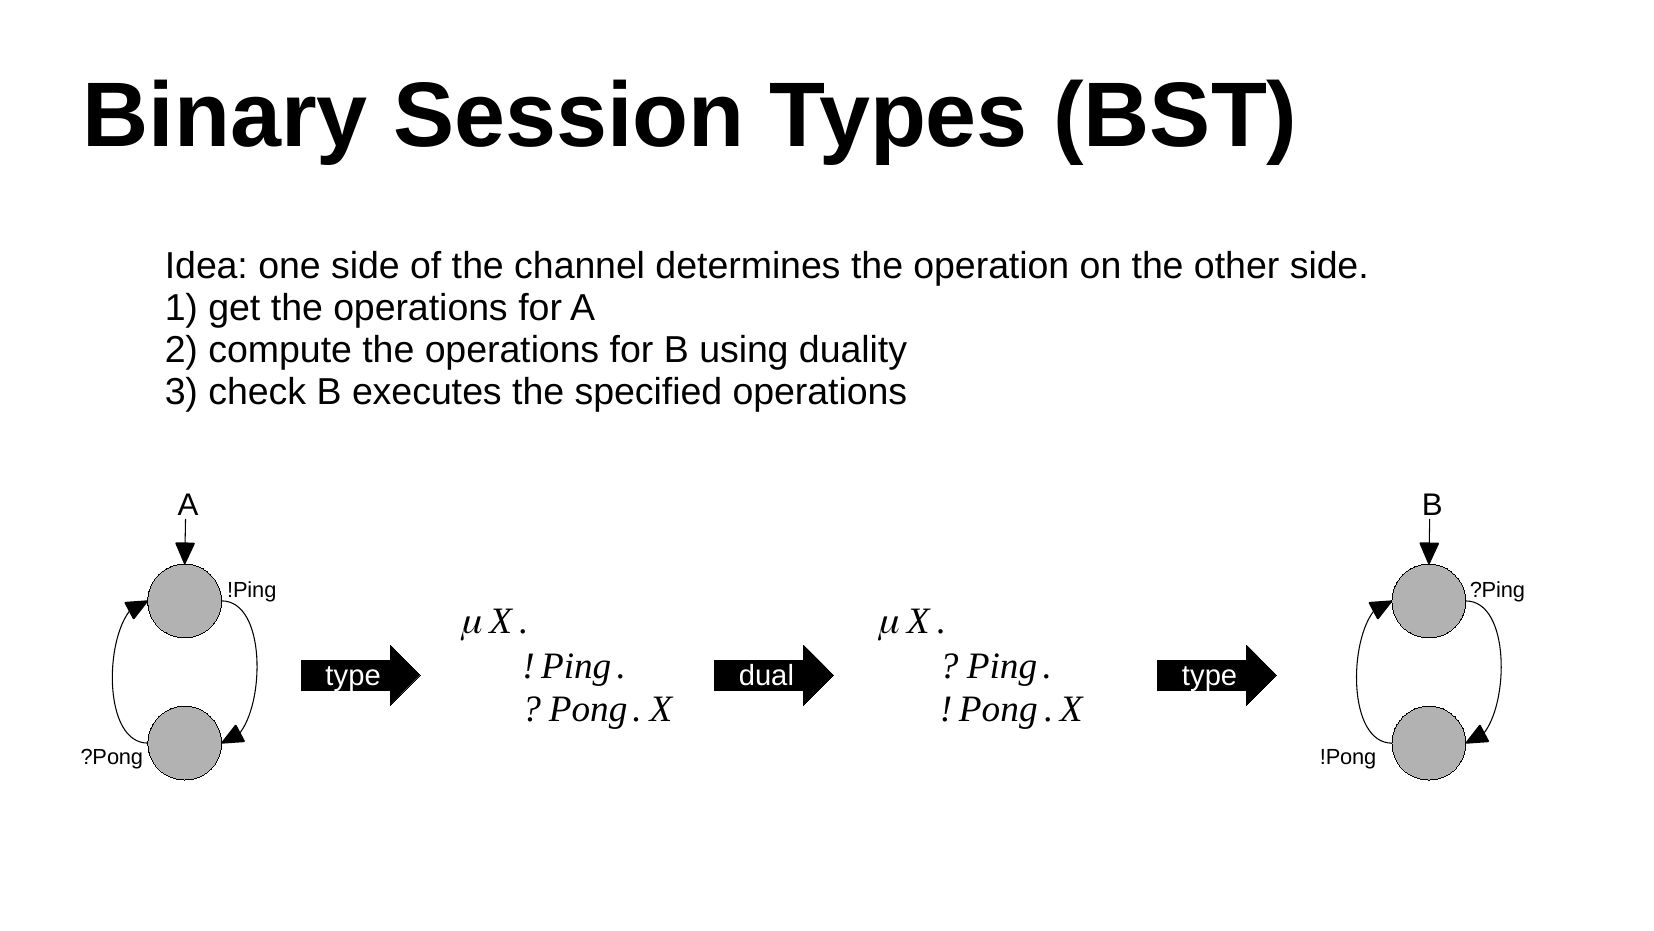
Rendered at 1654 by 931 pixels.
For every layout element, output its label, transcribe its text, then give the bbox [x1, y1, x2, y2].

chart [870, 600, 1092, 730]
text_box type [1209, 671, 1216, 683]
text_box [1391, 564, 1455, 638]
text_box A [162, 479, 201, 530]
text_box ?Ping [1455, 570, 1554, 658]
title Binary Session Types (BST) [82, 37, 1571, 193]
text_box type [1157, 645, 1277, 706]
text_box ?Pong [65, 737, 172, 826]
text_box type [353, 671, 360, 683]
text_box [1392, 706, 1466, 781]
chart [453, 600, 681, 730]
text_box Idea: one side of the channel determines the operation on the other side. 1) get the operations for A 2) compute the operations for B using duality 3) check B executes the specified operations [150, 237, 1385, 421]
text_box type [301, 645, 421, 706]
text_box [147, 564, 212, 638]
text_box dual [714, 645, 834, 706]
text_box B [1407, 480, 1445, 530]
text_box [148, 706, 222, 781]
text_box !Pong [1305, 737, 1396, 826]
text_box !Ping [212, 570, 302, 658]
